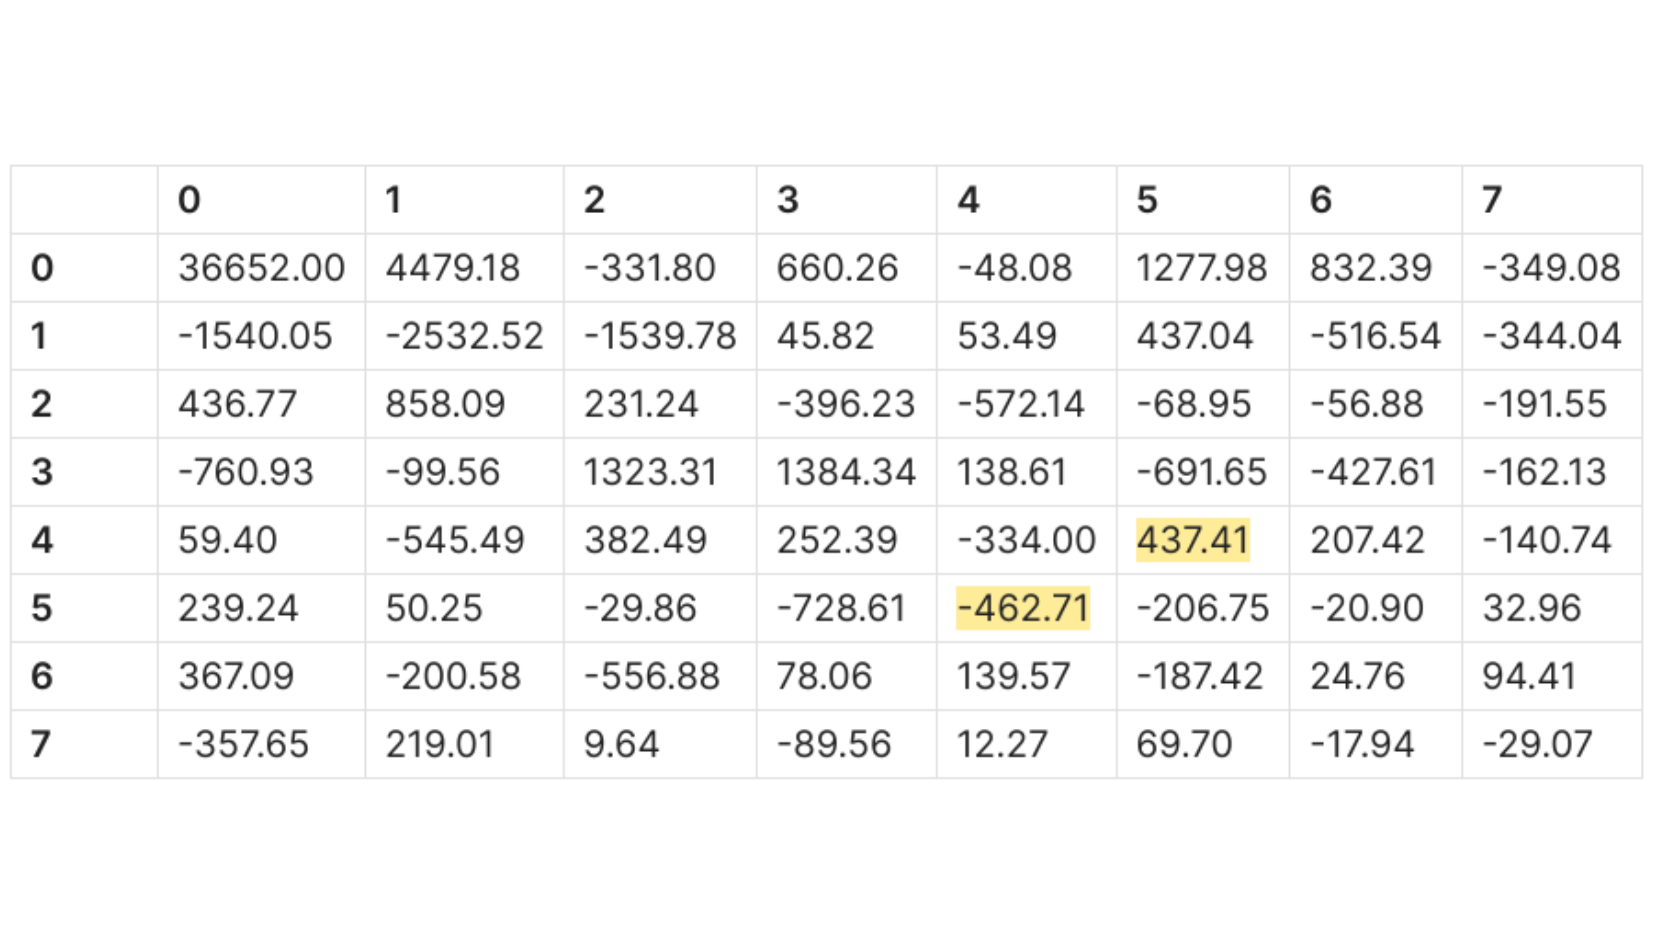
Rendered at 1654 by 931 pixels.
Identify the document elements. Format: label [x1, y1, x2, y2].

picture [3, 156, 1651, 785]
